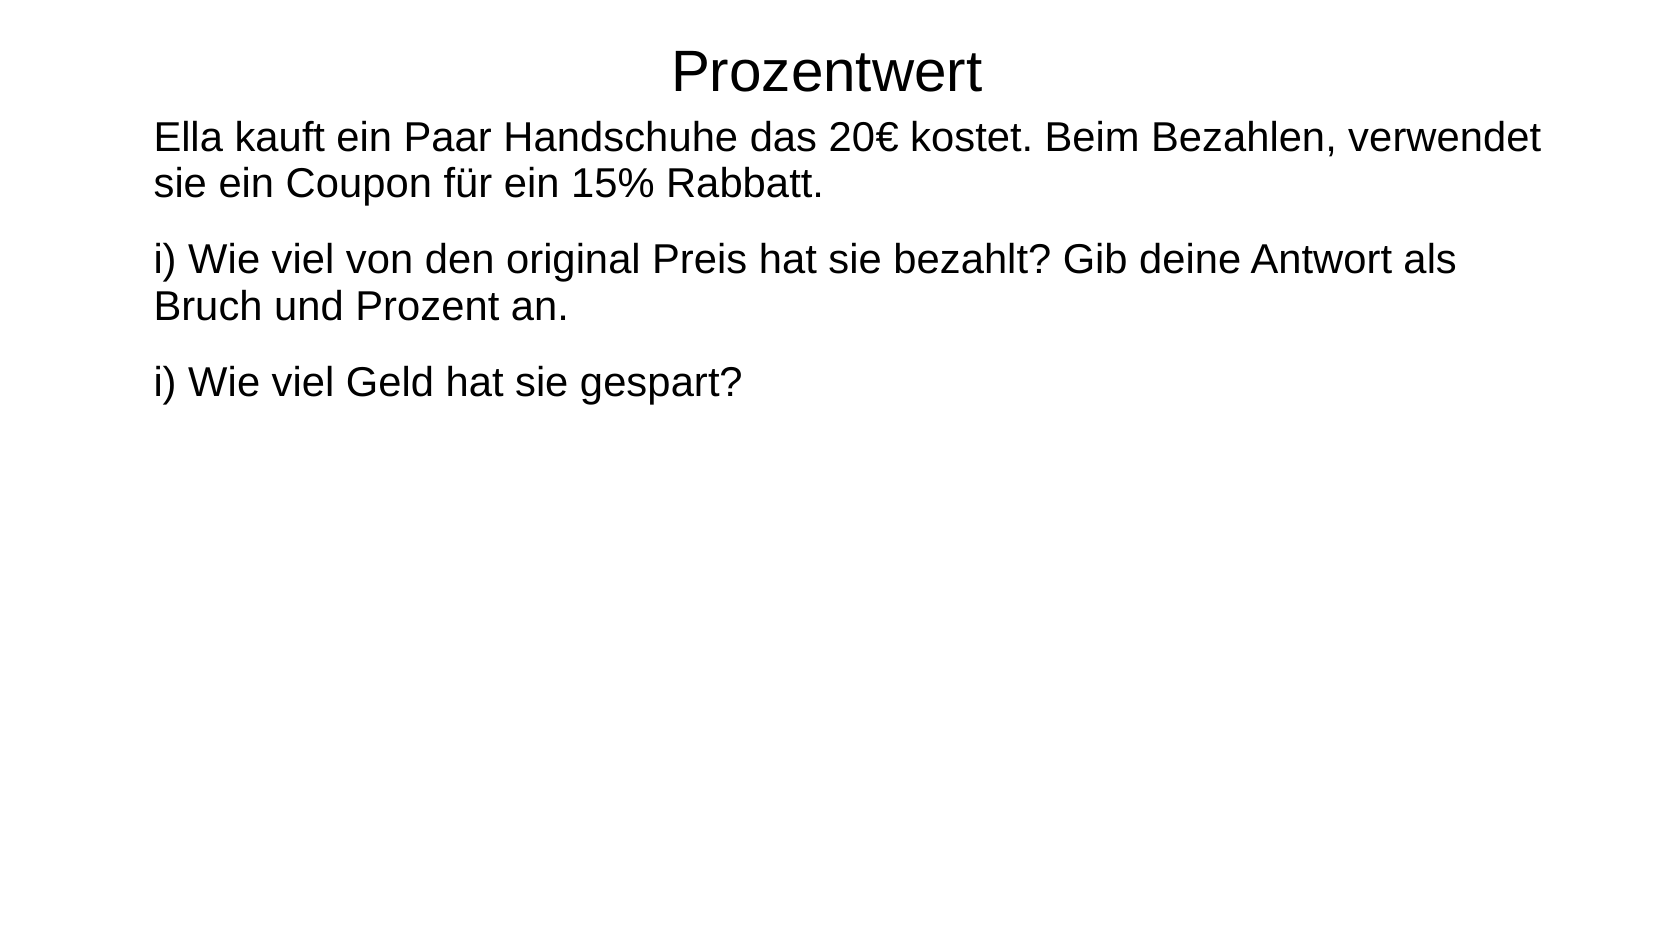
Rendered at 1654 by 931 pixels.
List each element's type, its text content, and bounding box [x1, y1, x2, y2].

title Prozentwert [82, 17, 1571, 113]
list Ella kauft ein Paar Handschuhe das 20€ kostet. Beim Bezahlen, verwendet sie ein Coupon für ein 15% Rabbatt. i) Wie viel von den original Preis hat sie bezahlt? Gib deine Antwort als Bruch und Prozent an. i) Wie viel Geld hat sie gespart? [82, 113, 1571, 424]
